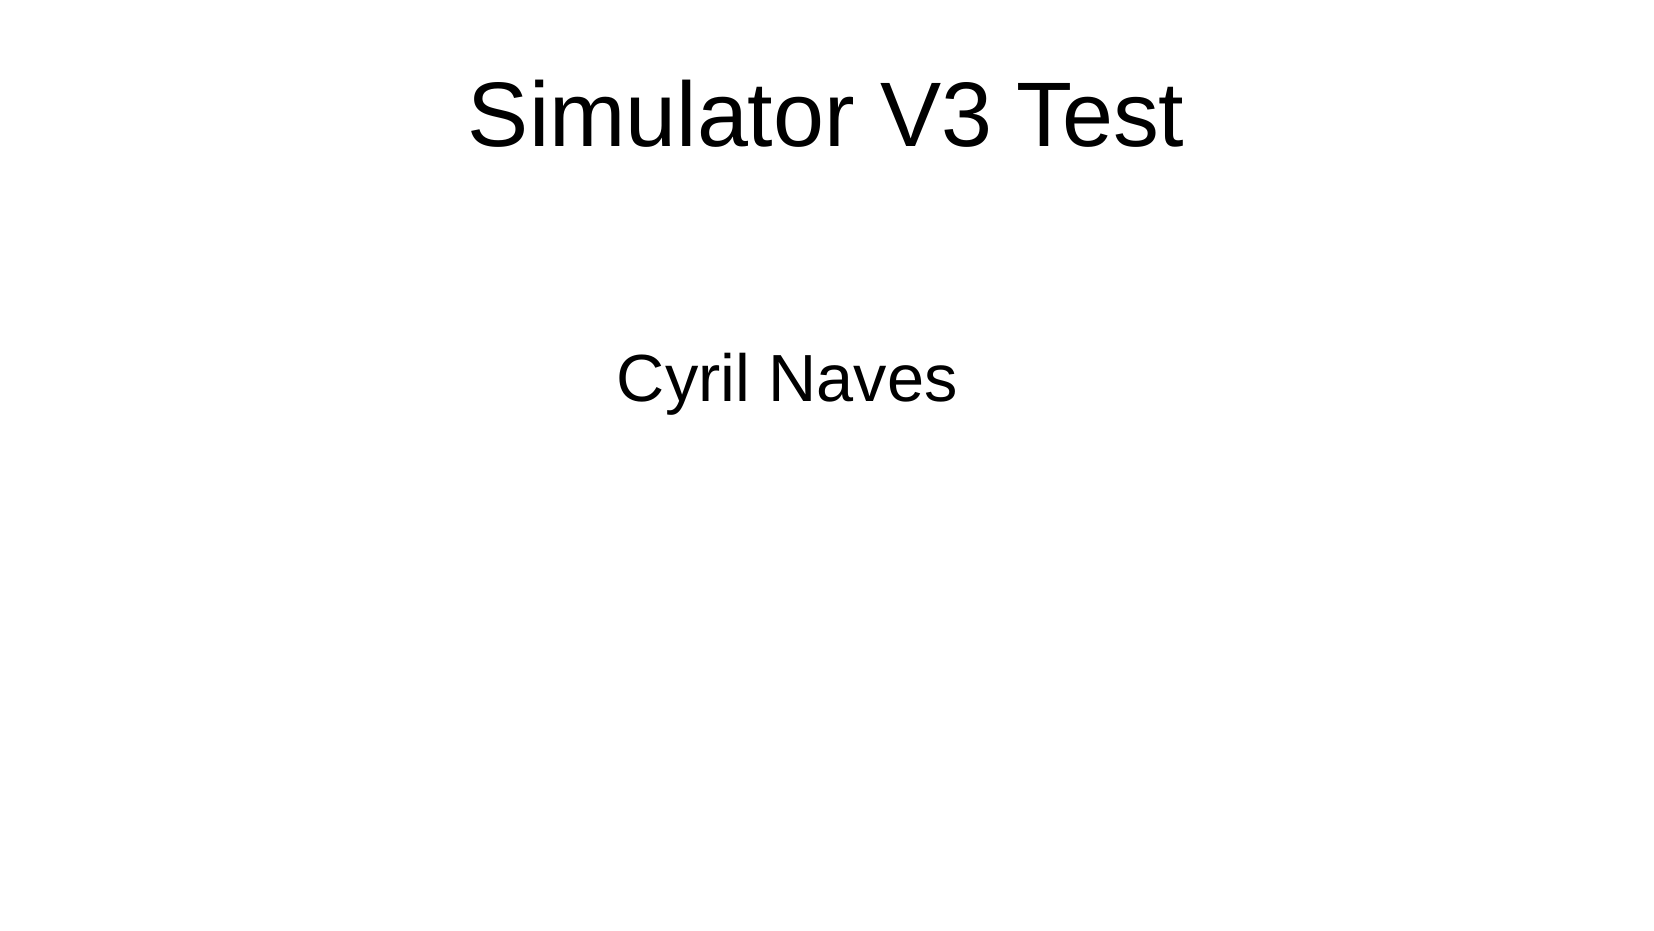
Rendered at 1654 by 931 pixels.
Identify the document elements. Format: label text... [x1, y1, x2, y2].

subtitle Cyril Naves [405, 270, 1171, 488]
title Simulator V3 Test [82, 37, 1571, 193]
